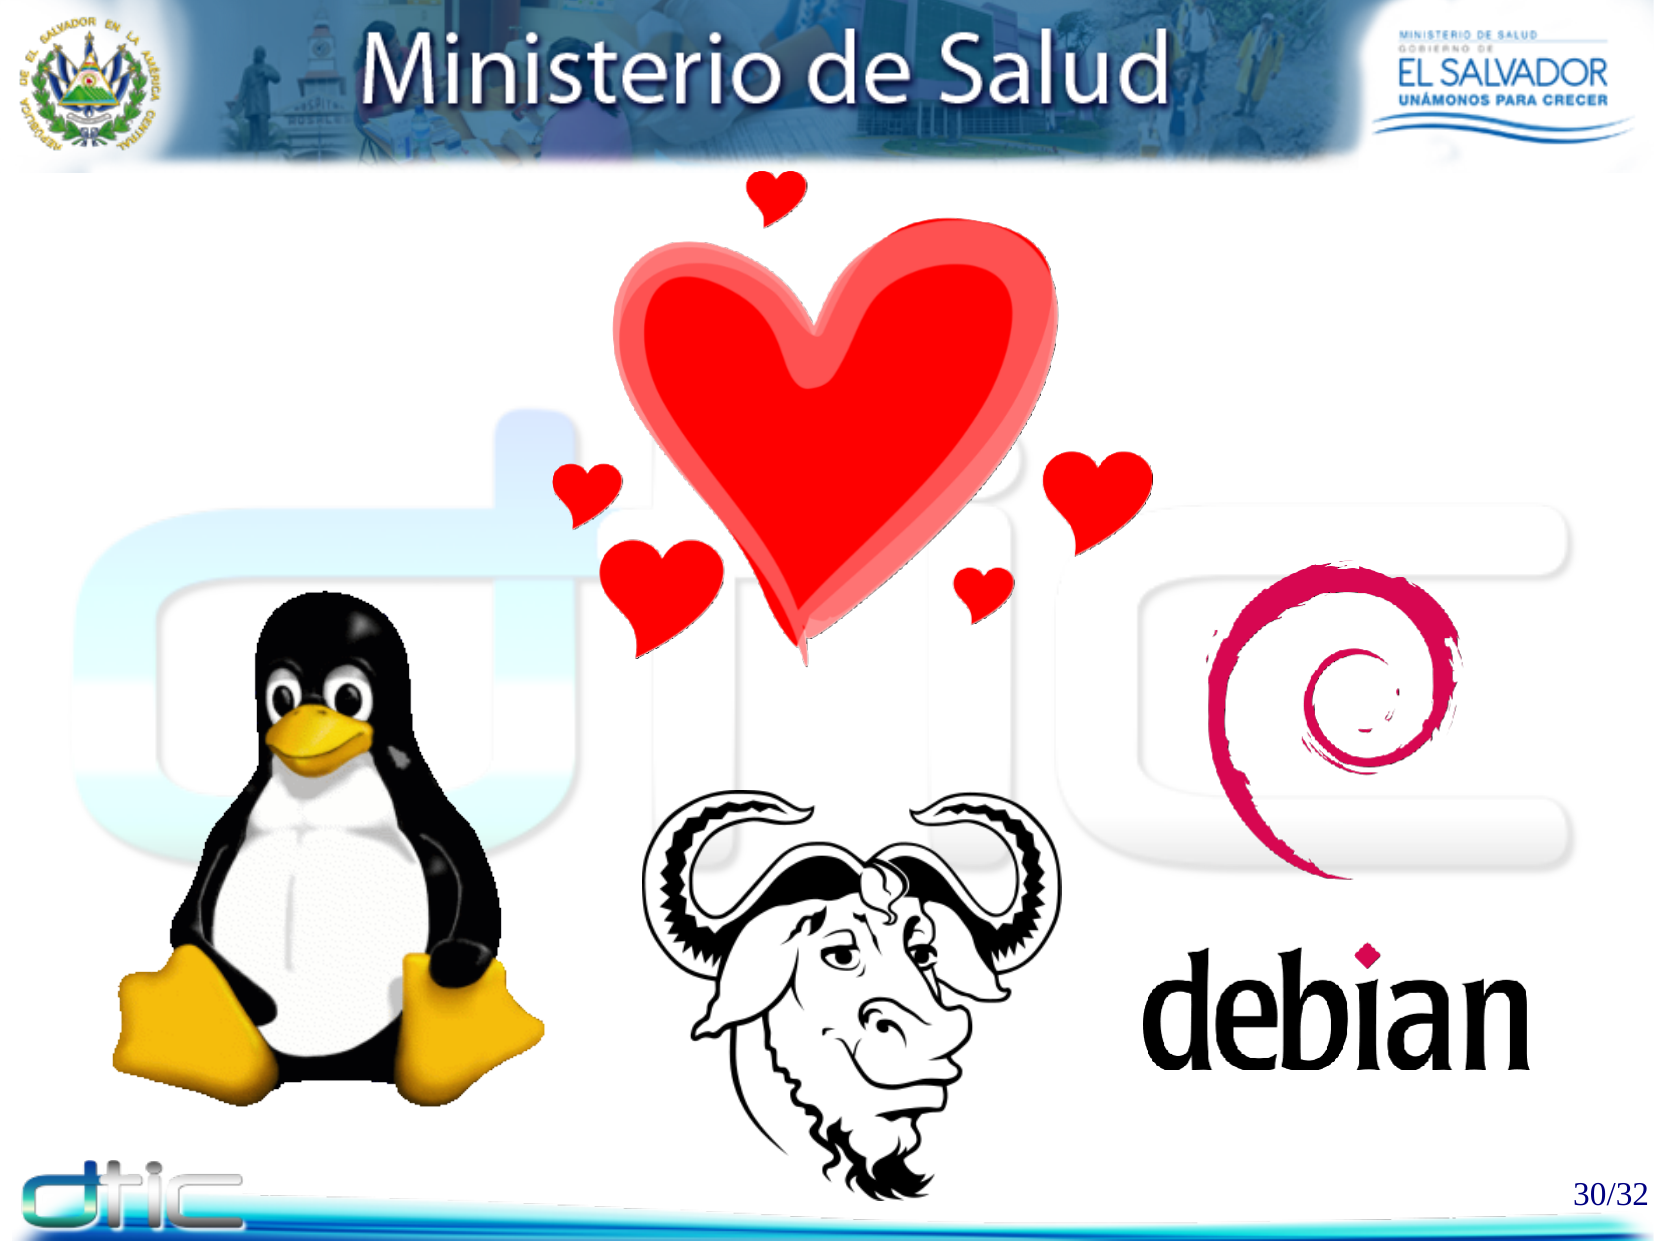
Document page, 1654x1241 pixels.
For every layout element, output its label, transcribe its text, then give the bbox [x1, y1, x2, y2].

picture [12, 790, 1654, 1241]
text_box <número>/32 [1322, 1175, 1650, 1240]
picture [0, 0, 1654, 1121]
